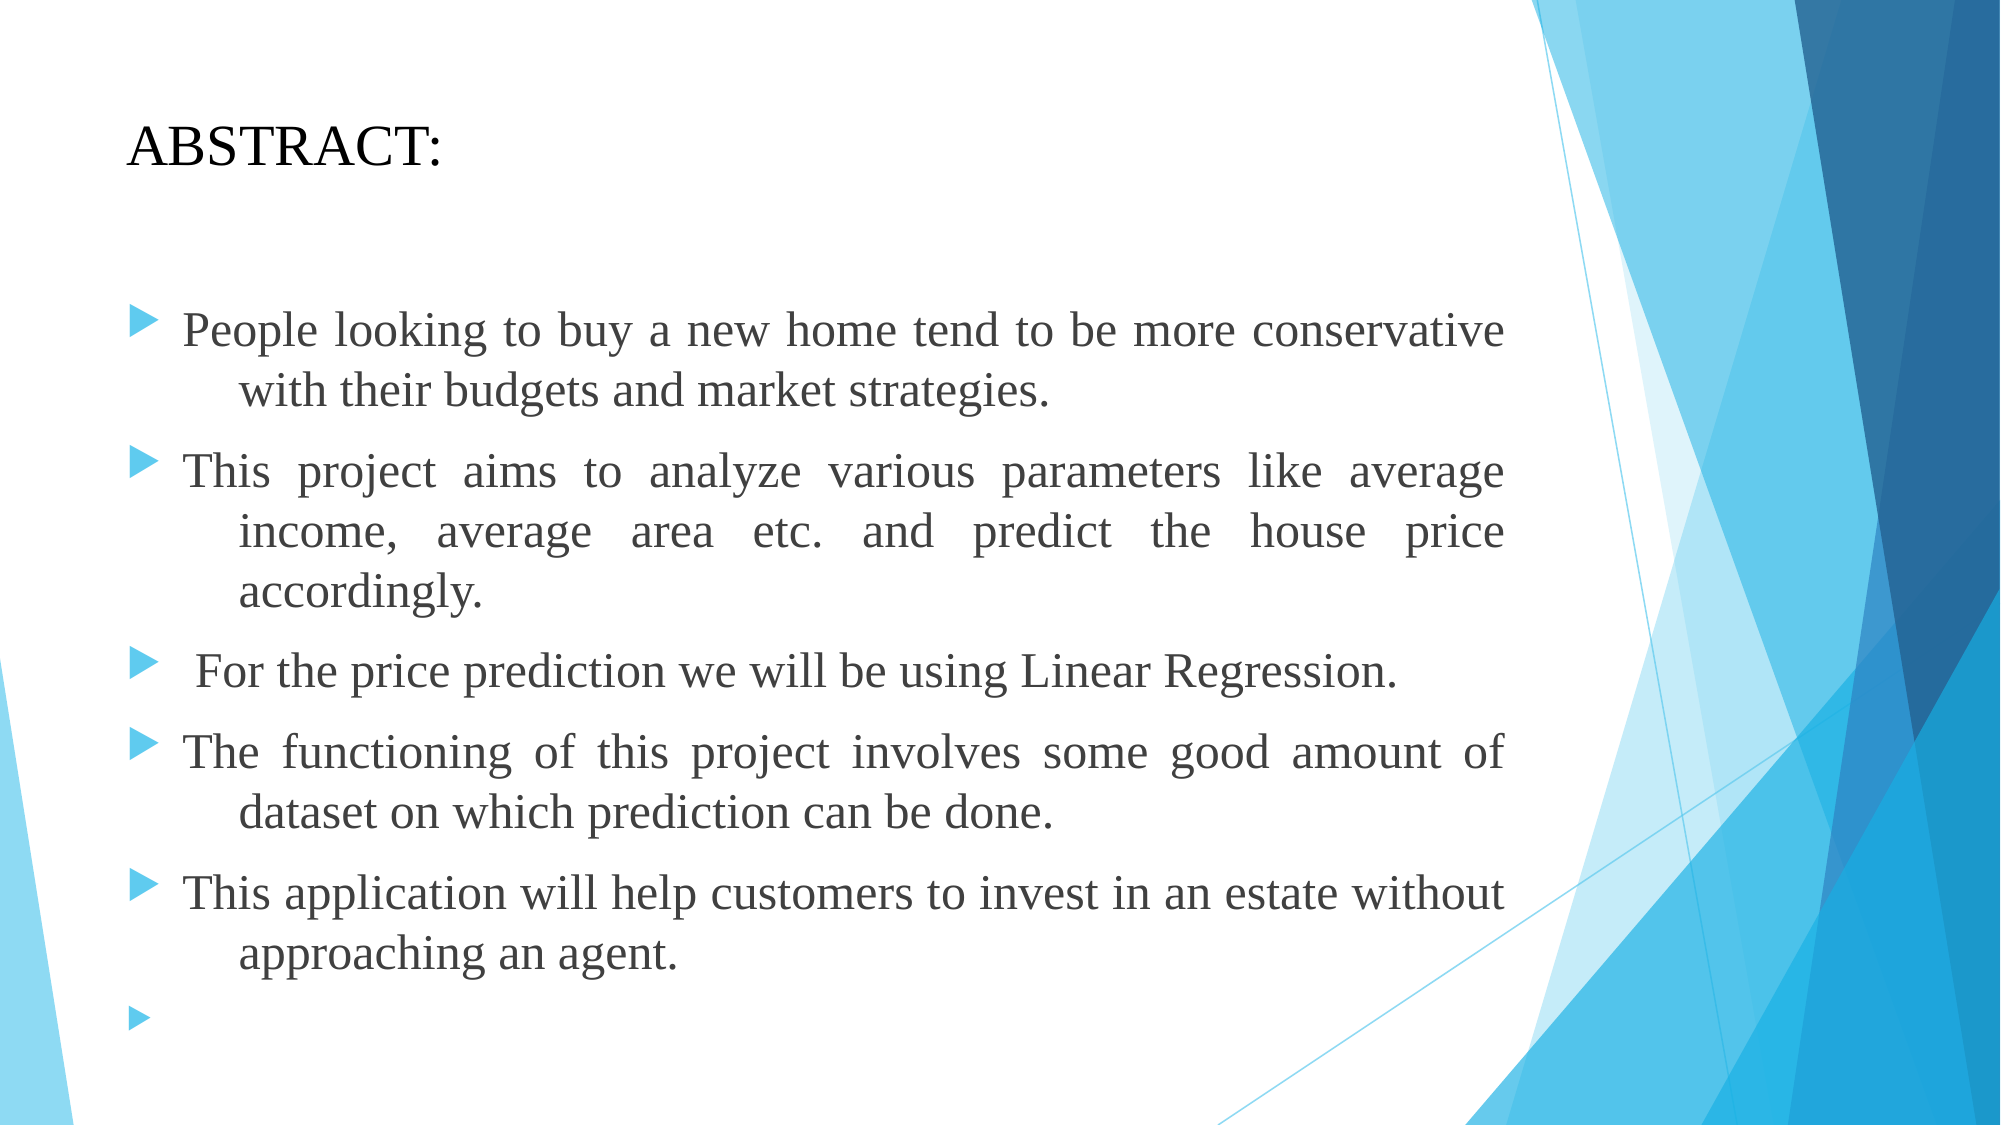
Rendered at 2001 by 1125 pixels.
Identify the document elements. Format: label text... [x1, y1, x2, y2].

list People looking to buy a new home tend to be more conservative with their budgets and market strategies. This project aims to analyze various parameters like average income, average area etc. and predict the house price accordingly. For the price prediction we will be using Linear Regression. The functioning of this project involves some good amount of dataset on which prediction can be done. This application will help customers to invest in an estate without approaching an agent. [111, 288, 1522, 992]
title ABSTRACT: [111, 99, 1522, 288]
